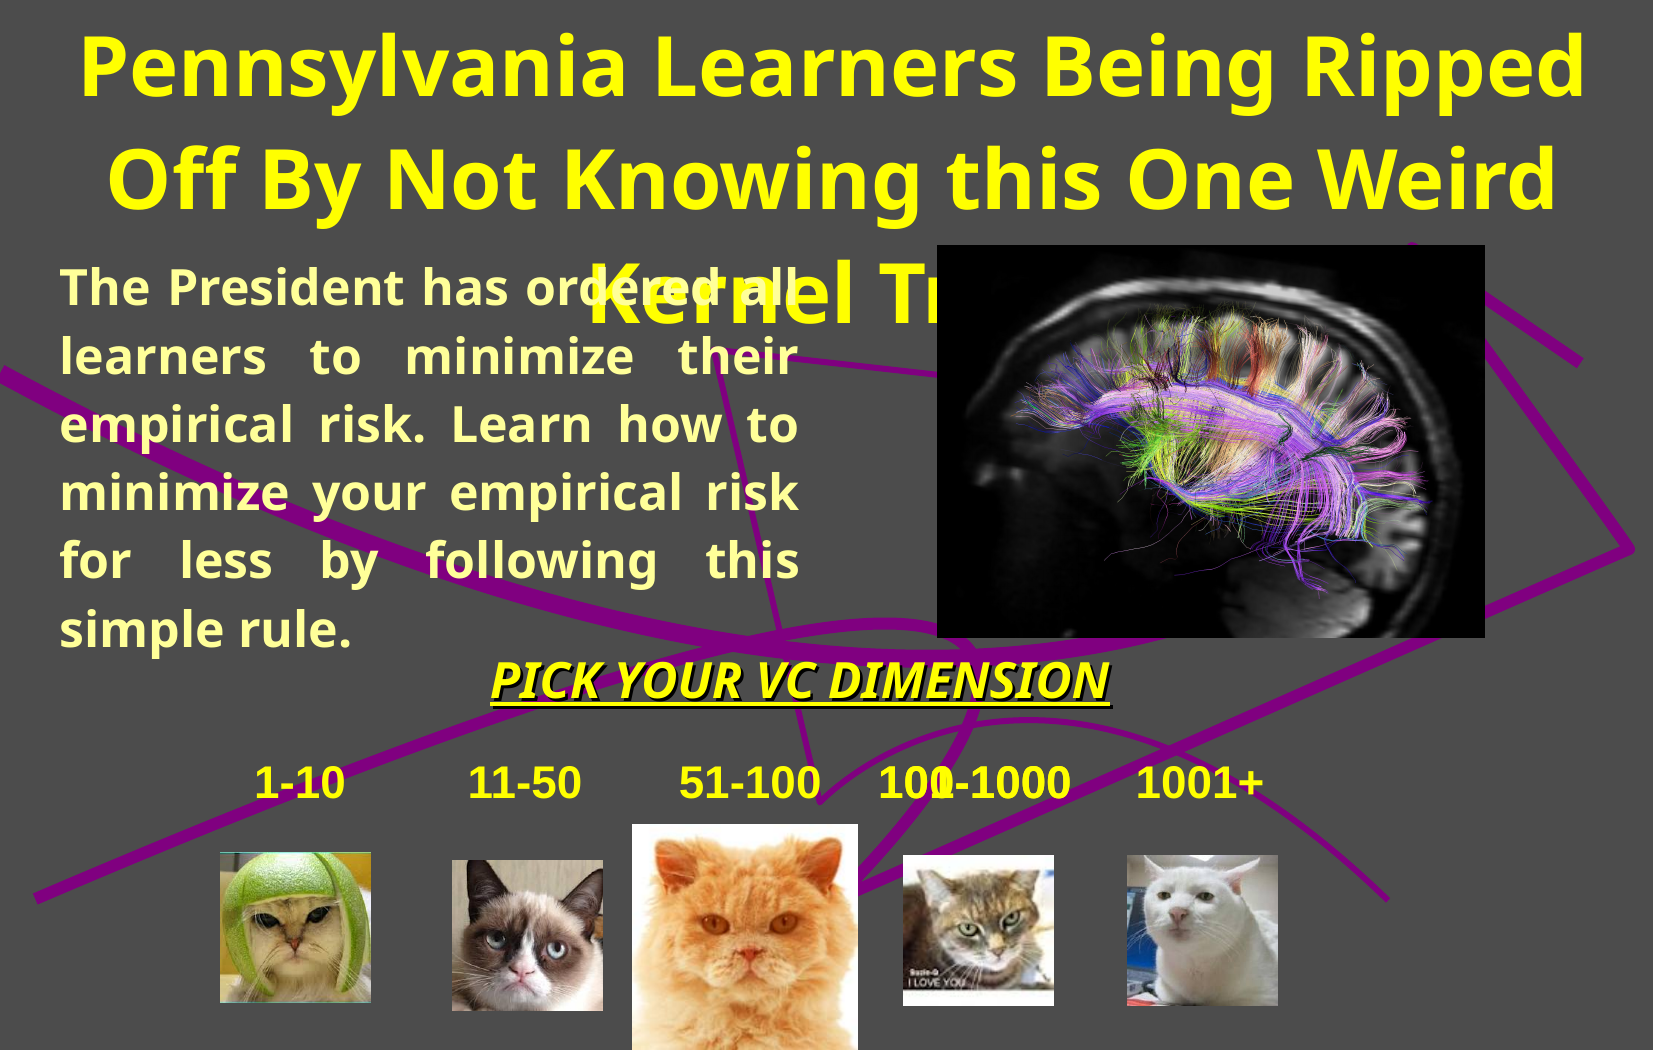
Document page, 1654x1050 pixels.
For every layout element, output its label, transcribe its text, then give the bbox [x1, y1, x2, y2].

picture [1127, 855, 1278, 1006]
text_box 1001+ [1088, 750, 1313, 817]
picture [903, 855, 1054, 1006]
picture [452, 860, 603, 1011]
text_box Pennsylvania Learners Being Ripped Off By Not Knowing this One Weird Kernel Trick [0, 0, 1653, 270]
text_box The President has ordered all learners to minimize their empirical risk. Learn how to minimize your empirical risk for less by following this simple rule. [44, 244, 826, 788]
text_box 100-1000 [862, 750, 1088, 817]
picture [220, 852, 371, 1003]
picture [937, 245, 1485, 637]
picture [632, 824, 858, 1050]
text_box PICK YOUR VC DIMENSION [99, 637, 1501, 729]
text_box 1-10 [187, 750, 412, 817]
text_box 51-100 [637, 750, 862, 817]
text_box 11-50 [412, 750, 637, 817]
